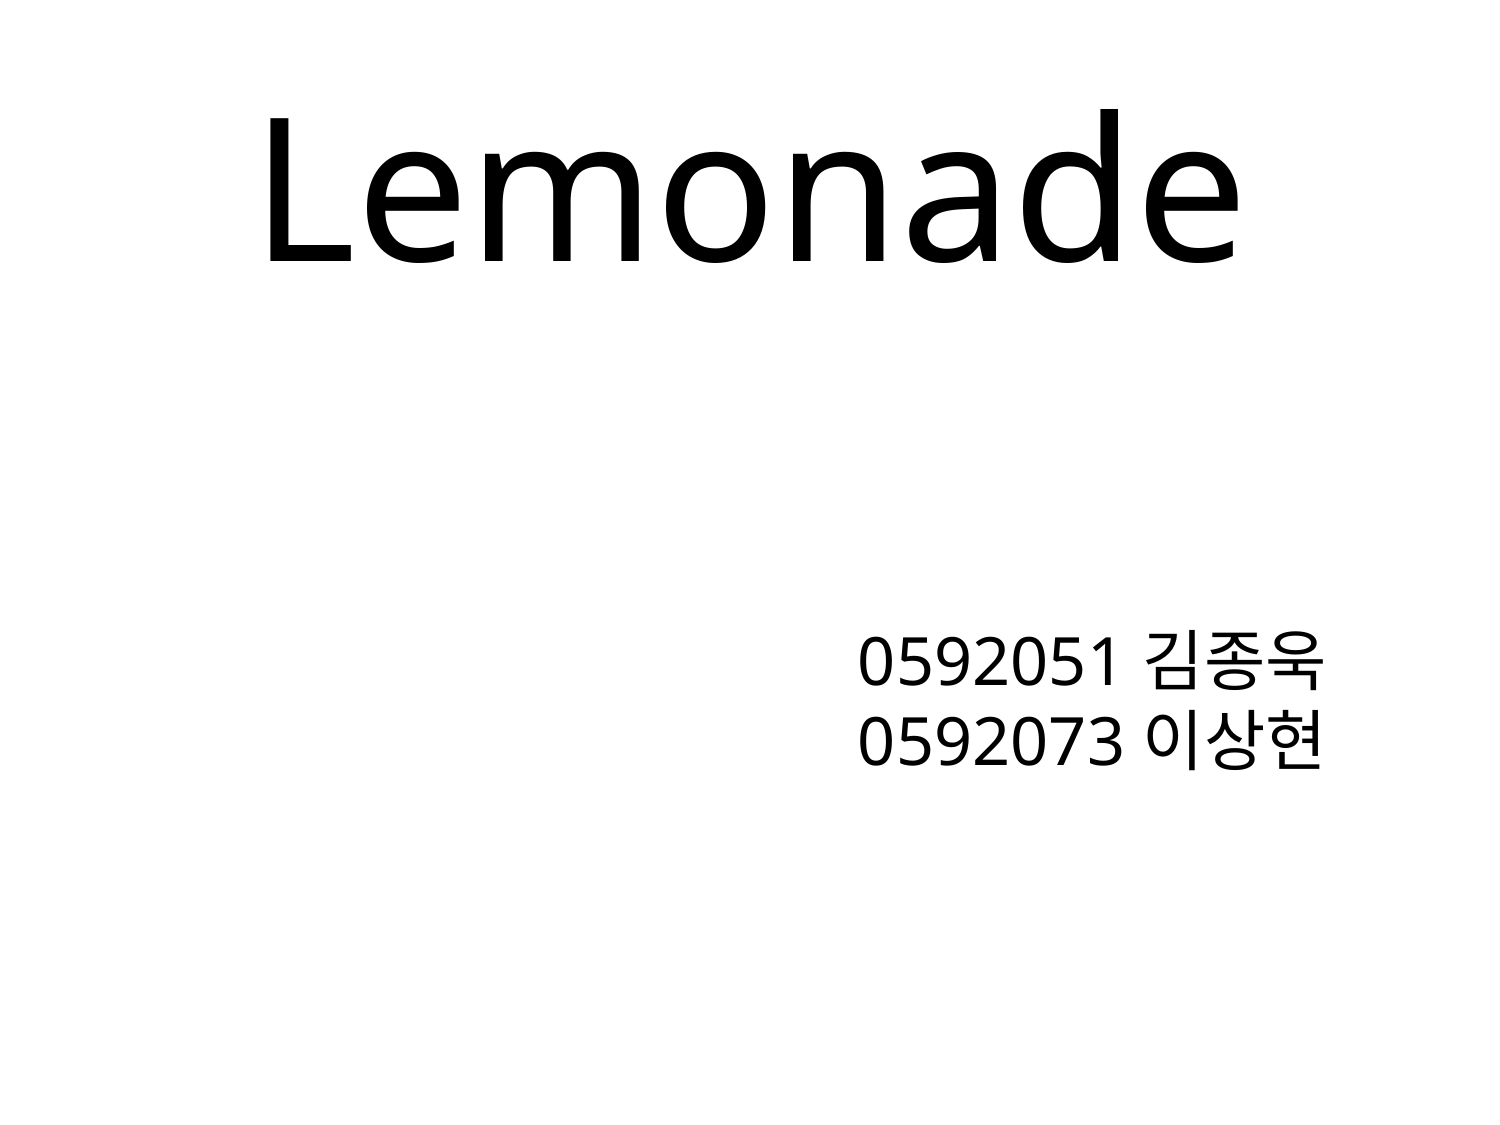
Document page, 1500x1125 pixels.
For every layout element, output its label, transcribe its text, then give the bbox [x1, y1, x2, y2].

text_box Lemonade [91, 54, 1409, 324]
text_box 0592051 김종욱 0592073 이상현 [750, 611, 1436, 837]
